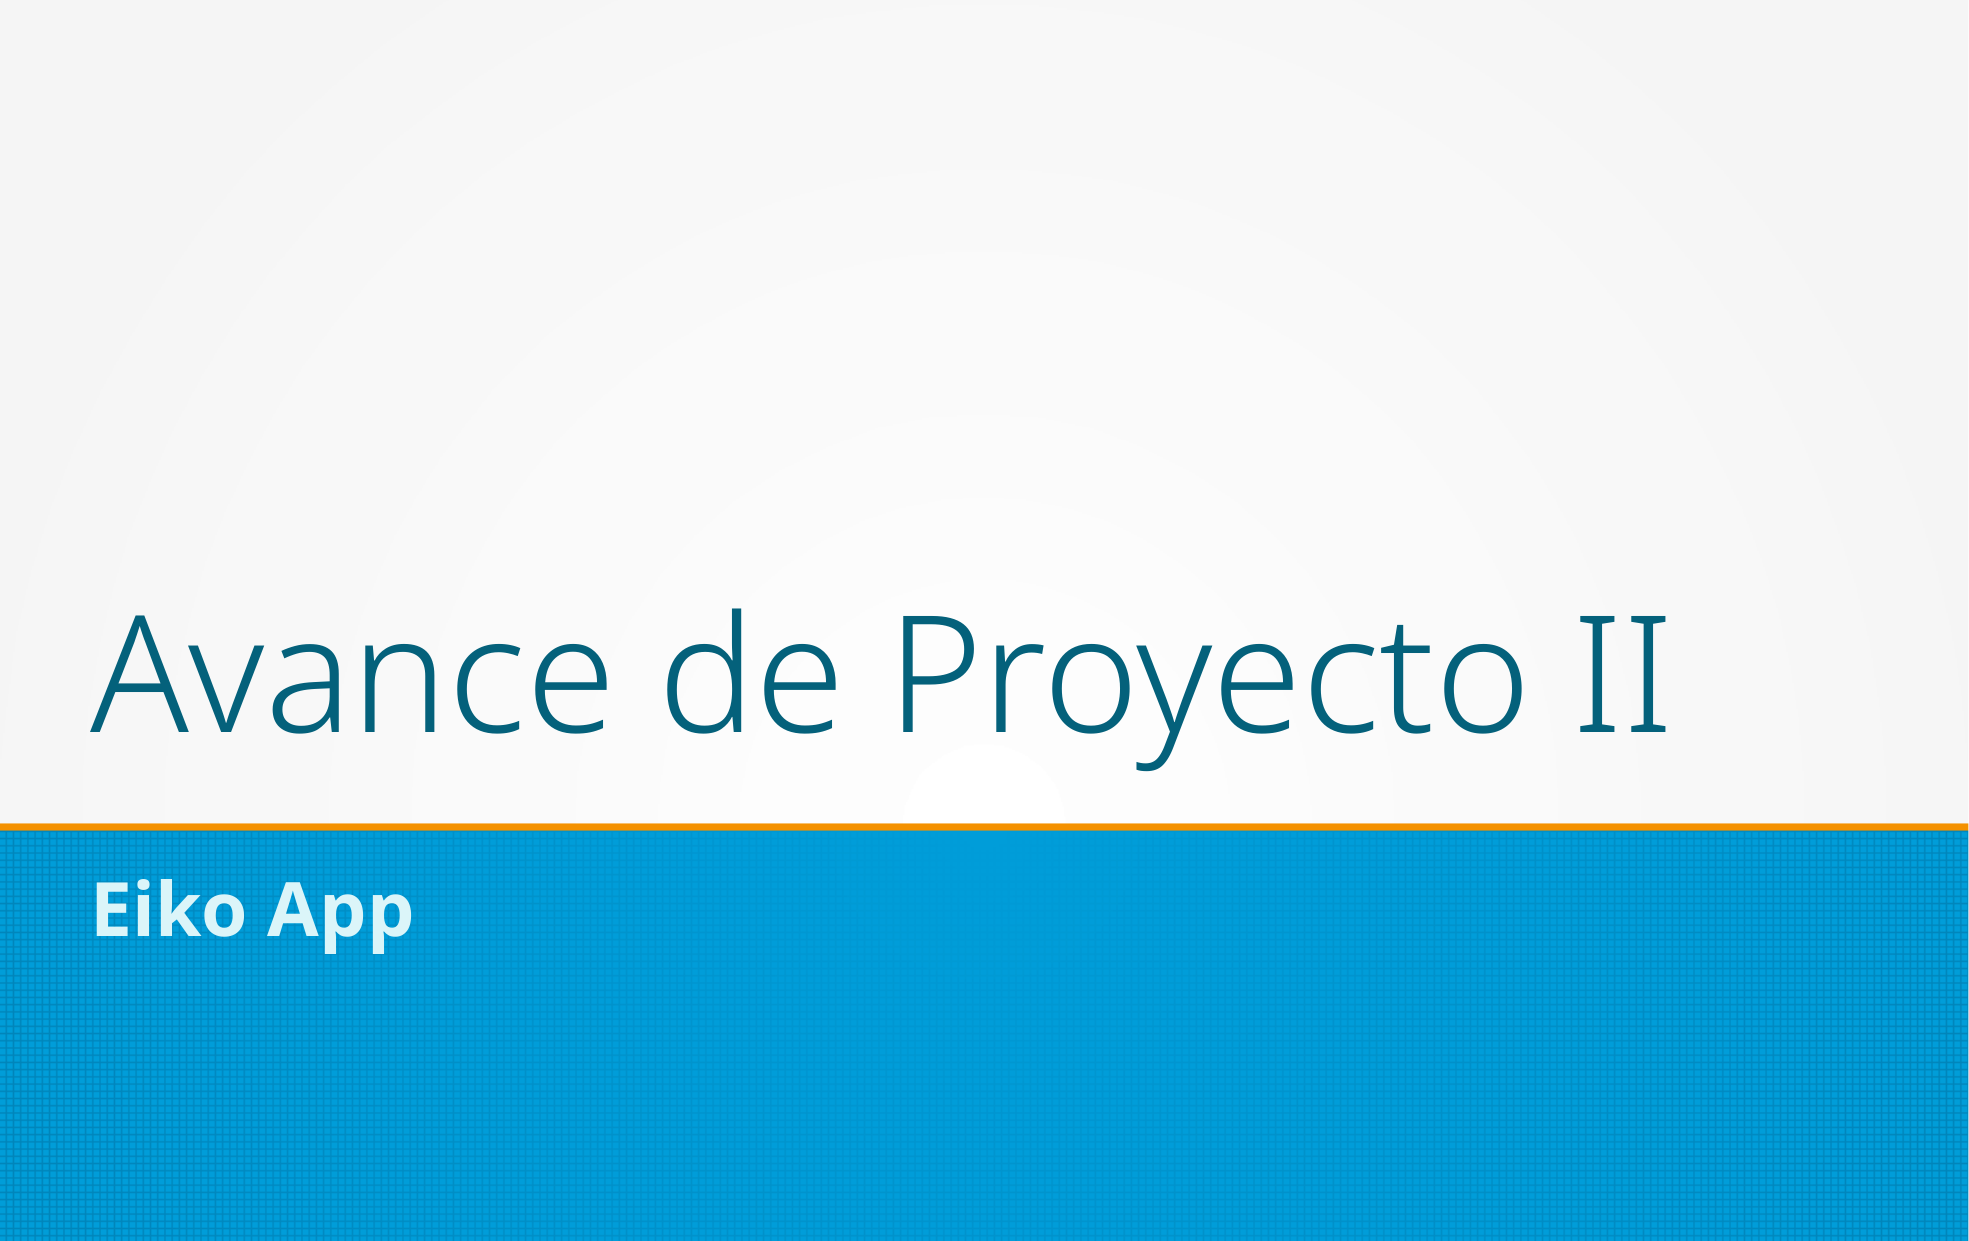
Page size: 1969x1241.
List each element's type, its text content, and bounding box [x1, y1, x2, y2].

title Avance de Proyecto II [90, 49, 1862, 781]
picture [0, 0, 1969, 830]
subtitle Eiko App [90, 855, 1861, 1111]
